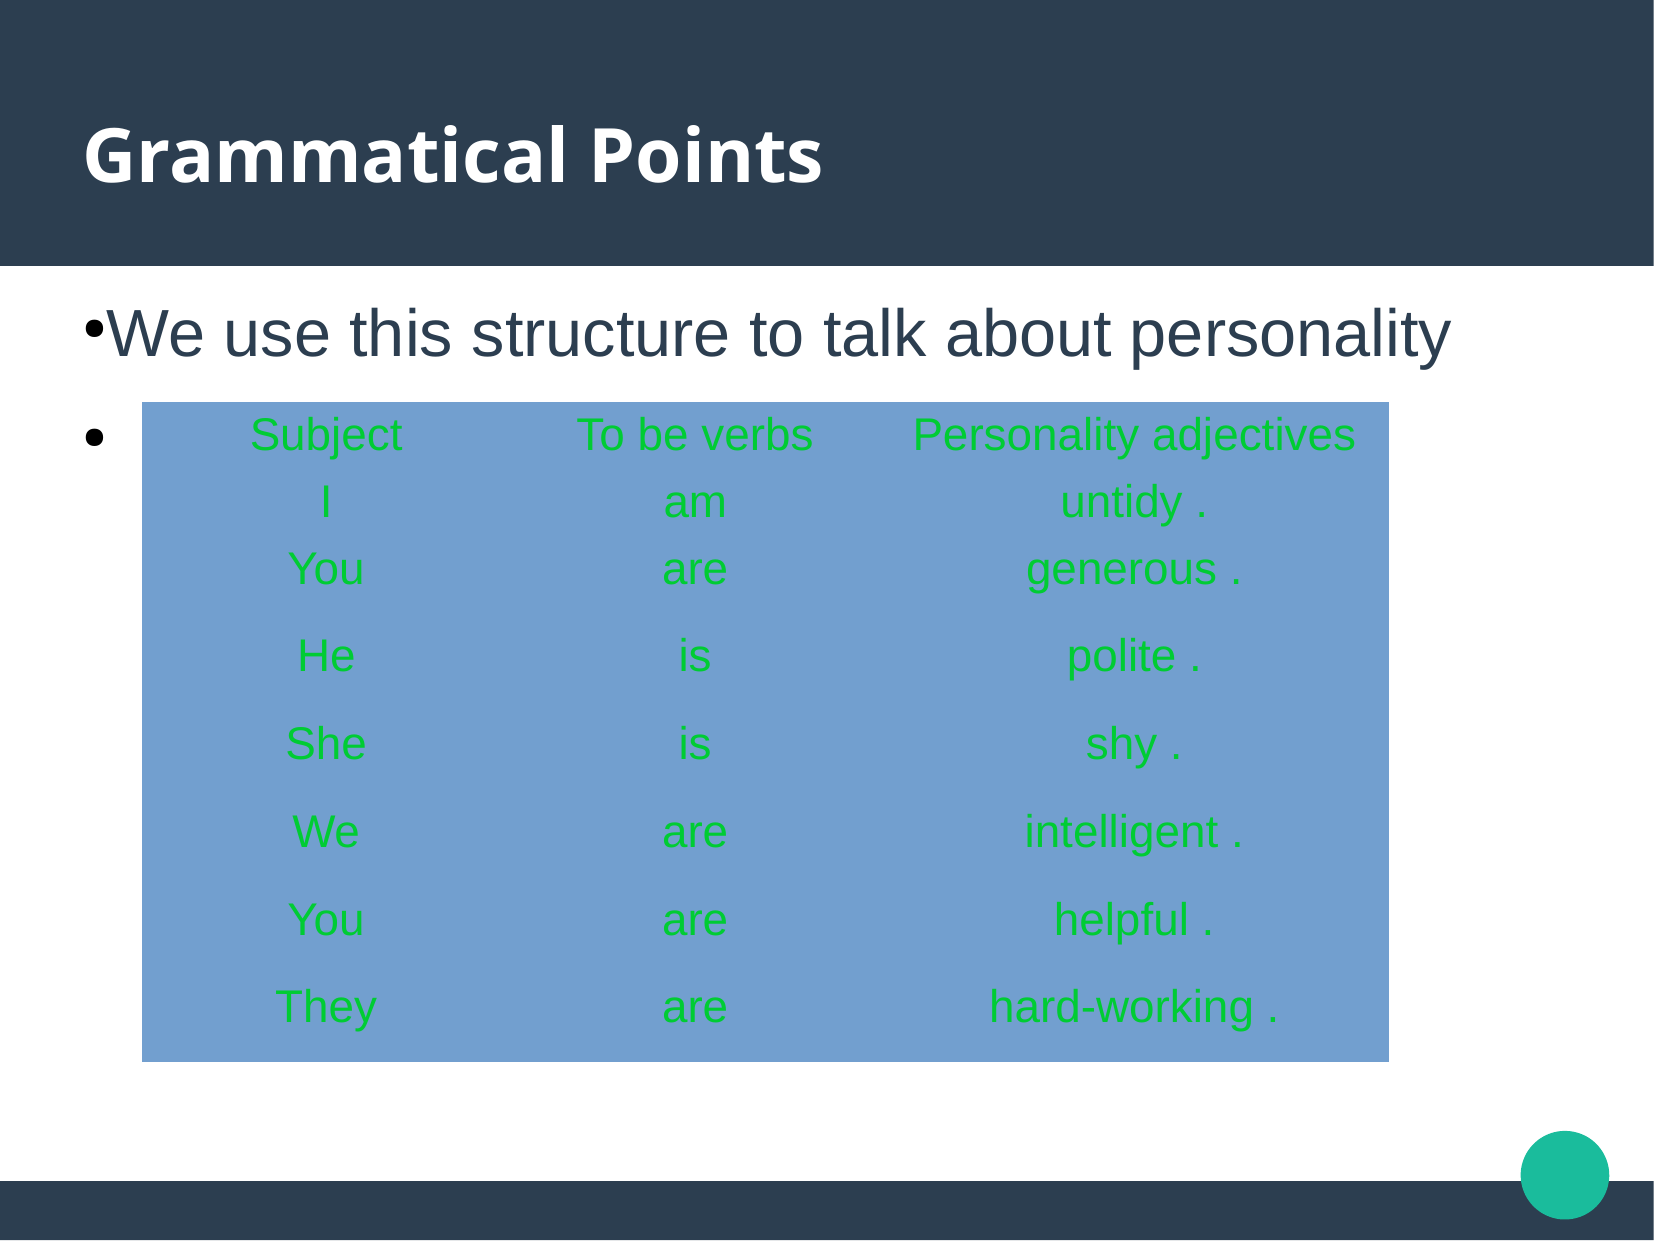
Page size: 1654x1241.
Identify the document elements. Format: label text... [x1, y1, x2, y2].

table_cell am [511, 468, 880, 535]
table_cell hard-working . [880, 974, 1389, 1062]
table_cell You [142, 535, 511, 623]
table_cell untidy . [880, 468, 1389, 535]
table_cell polite . [880, 623, 1389, 711]
table_header Personality adjectives [880, 402, 1389, 468]
table_cell She [142, 711, 511, 798]
table_cell are [511, 886, 880, 974]
table_cell We [142, 798, 511, 886]
table_header Subject [142, 402, 511, 468]
table_cell are [511, 798, 880, 886]
table_cell intelligent . [880, 798, 1389, 886]
table_cell They [142, 974, 511, 1062]
table_header To be verbs [511, 402, 880, 468]
table_cell are [511, 974, 880, 1062]
title Grammatical Points [82, 49, 1571, 257]
table_cell helpful . [880, 886, 1389, 974]
table_cell shy . [880, 711, 1389, 798]
table_cell You [142, 886, 511, 974]
table_cell is [511, 711, 880, 798]
list We use this structure to talk about personality [82, 290, 1571, 390]
table_cell are [511, 535, 880, 623]
table_cell generous . [880, 535, 1389, 623]
table_cell I [142, 468, 511, 535]
table_cell is [511, 623, 880, 711]
table_cell He [142, 623, 511, 711]
